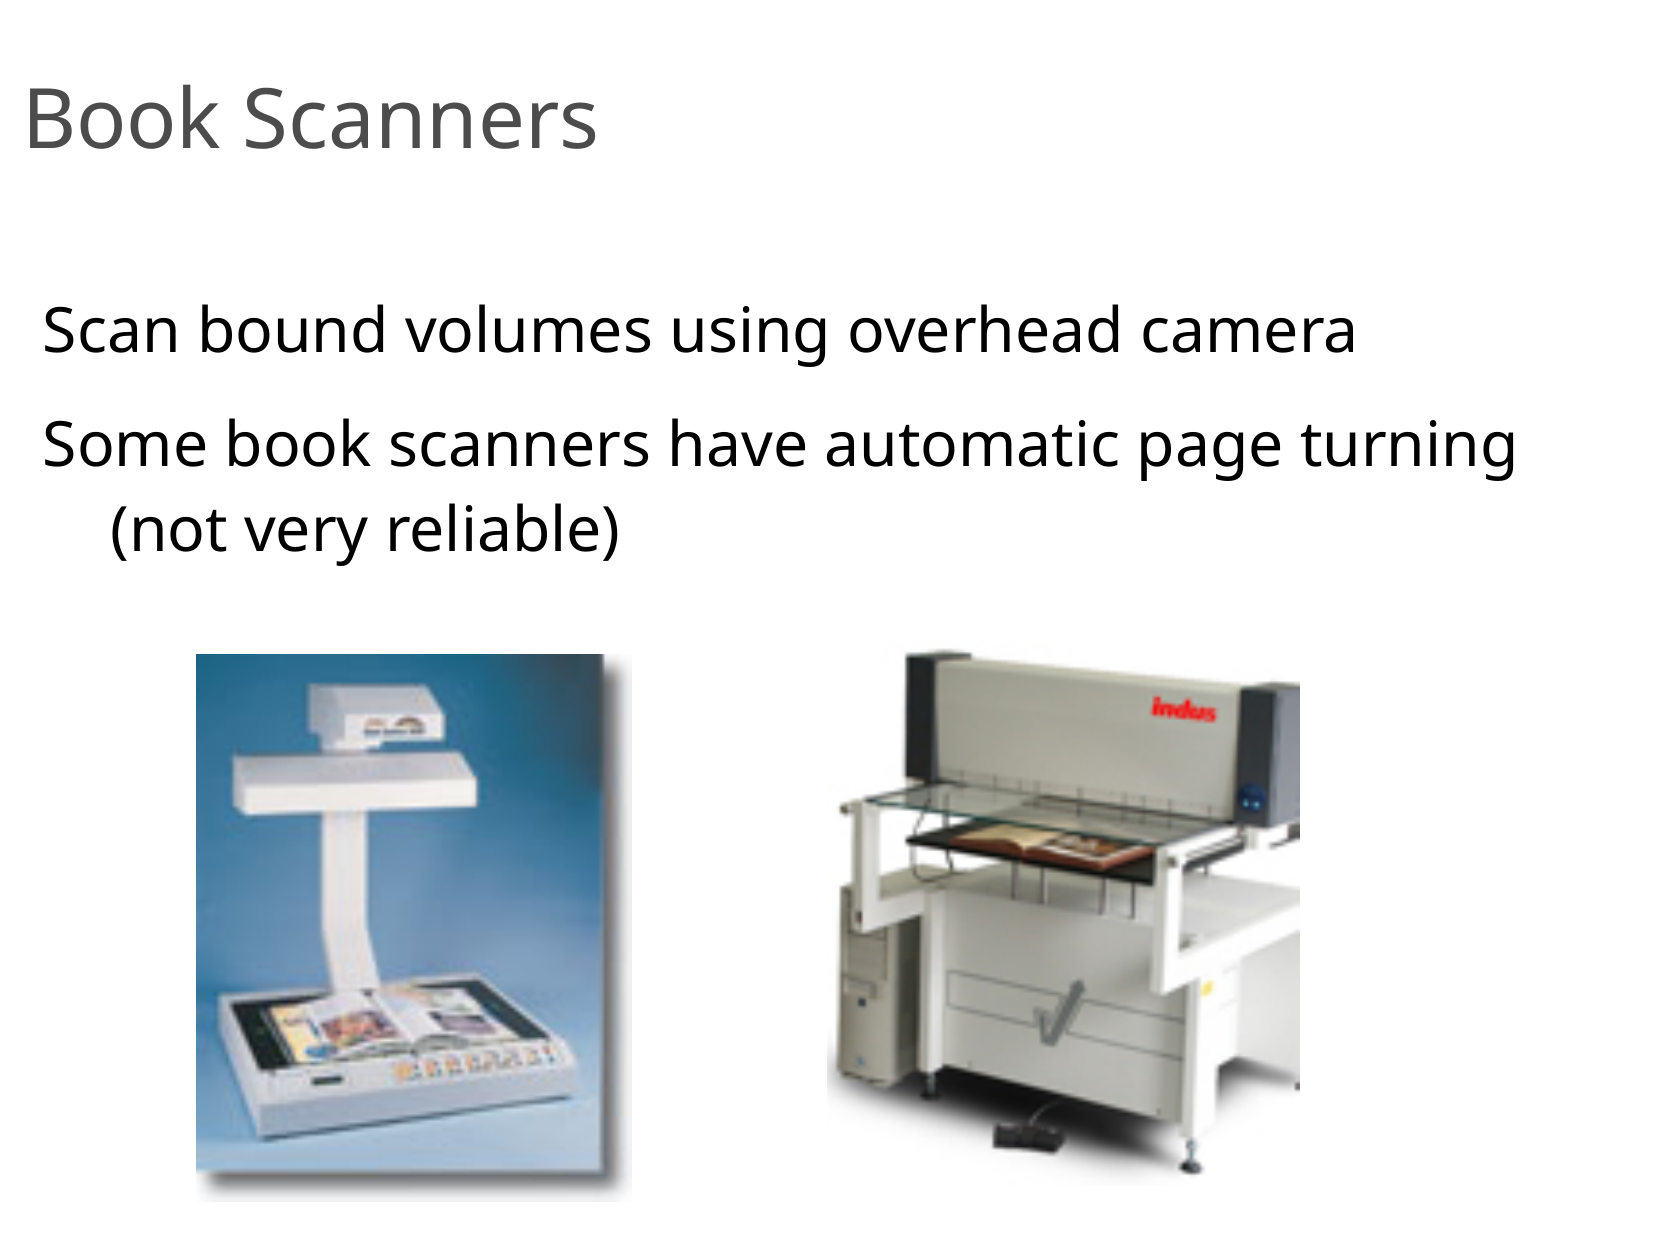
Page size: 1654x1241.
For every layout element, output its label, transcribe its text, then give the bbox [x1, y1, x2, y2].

picture [196, 654, 632, 1202]
picture [827, 640, 1300, 1186]
title Book Scanners [22, 26, 1654, 205]
list Scan bound volumes using overhead camera Some book scanners have automatic page turning (not very reliable) [25, 233, 1654, 623]
